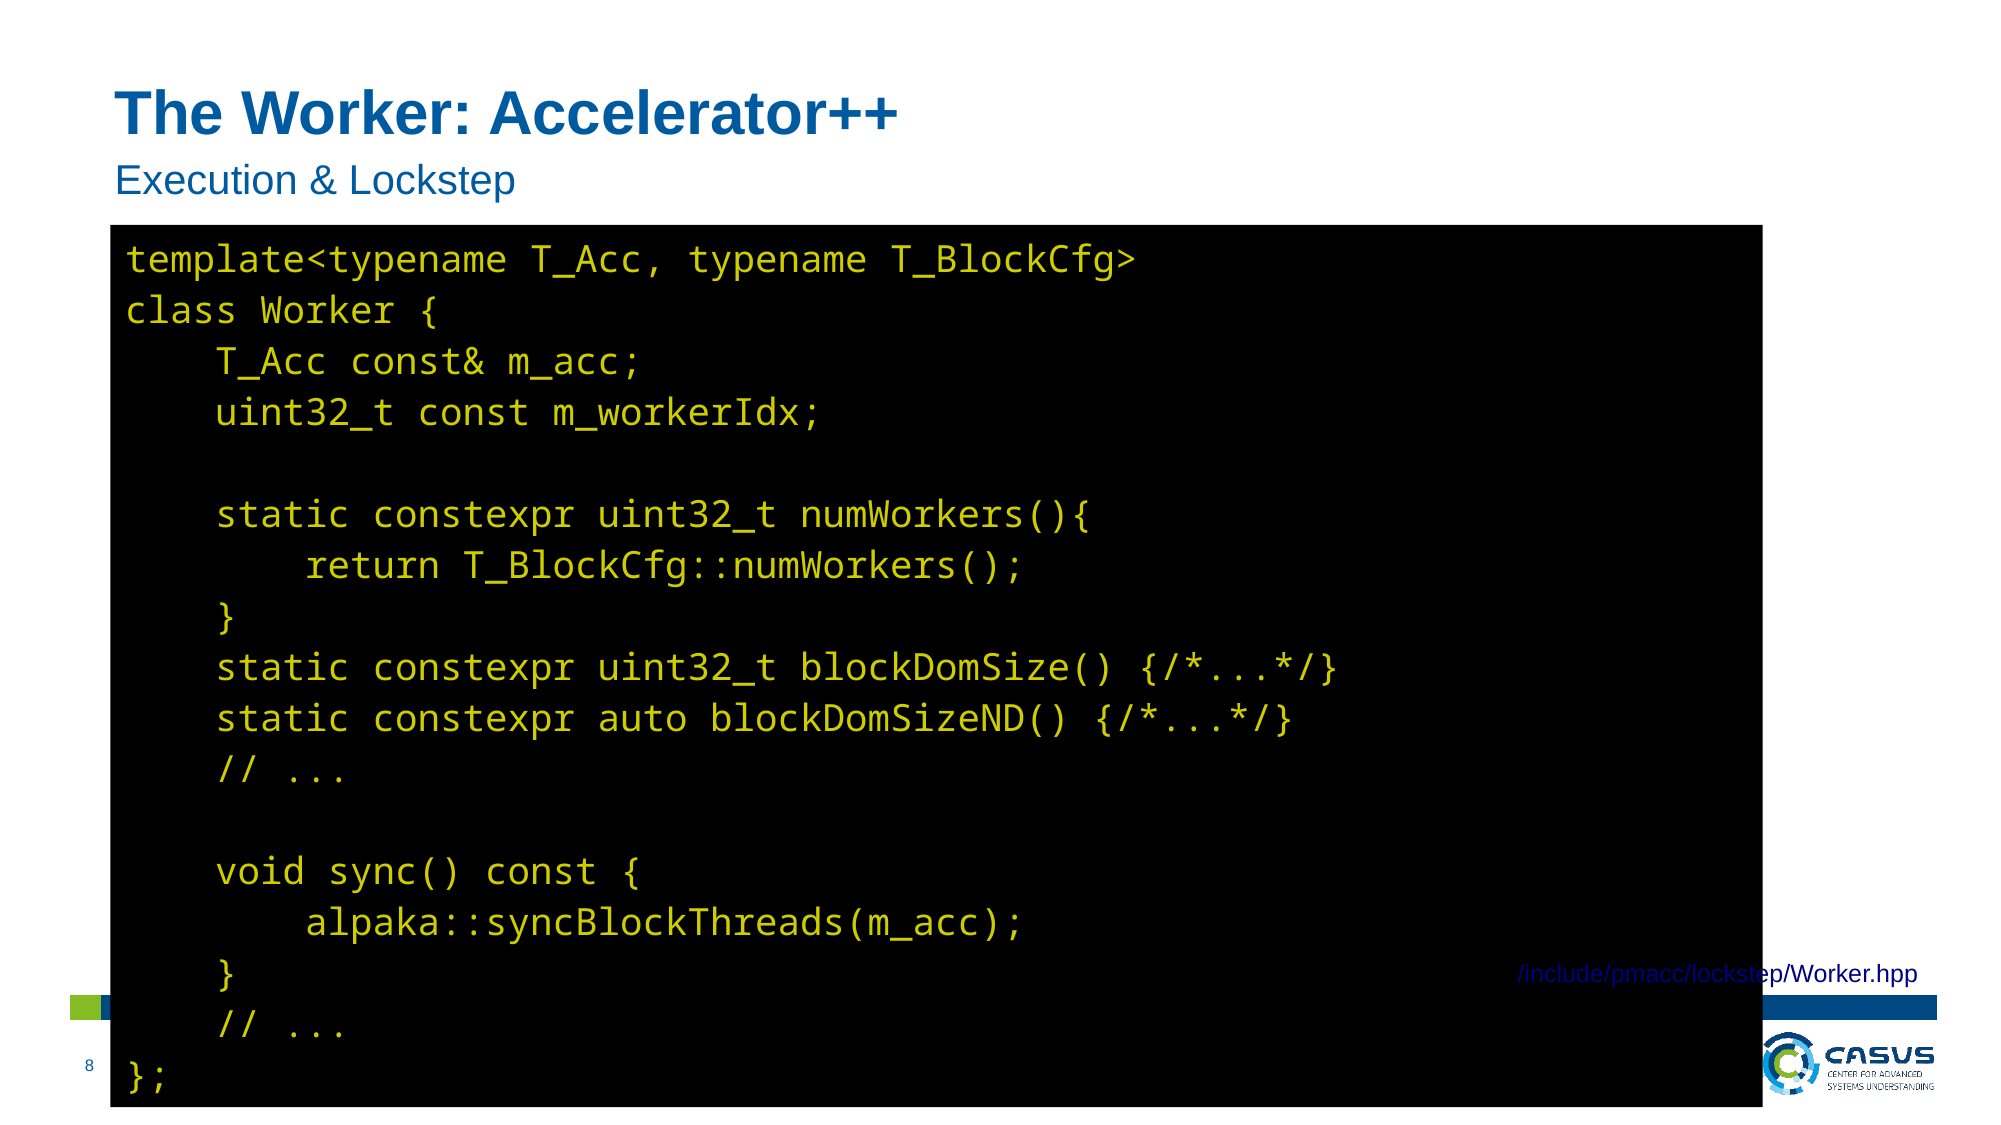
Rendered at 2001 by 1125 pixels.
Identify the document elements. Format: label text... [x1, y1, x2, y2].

picture [1763, 1032, 1934, 1095]
title The Worker: Accelerator++ [114, 80, 1934, 148]
text_box Execution & Lockstep [114, 152, 1267, 208]
picture [104, 995, 110, 1020]
text_box template<typename T_Acc, typename T_BlockCfg> class Worker { T_Acc const& m_acc; uint32_t const m_workerIdx; static constexpr uint32_t numWorkers(){ return T_BlockCfg::numWorkers(); } static constexpr uint32_t blockDomSize() {/*...*/} static constexpr auto blockDomSizeND() {/*...*/} // ... void sync() const { alpaka::syncBlockThreads(m_acc); } // ... }; [110, 224, 1763, 901]
text_box See /include/pmacc/lockstep/Worker.hpp [890, 952, 1934, 1005]
picture [1763, 995, 1937, 1020]
picture [70, 995, 101, 1020]
